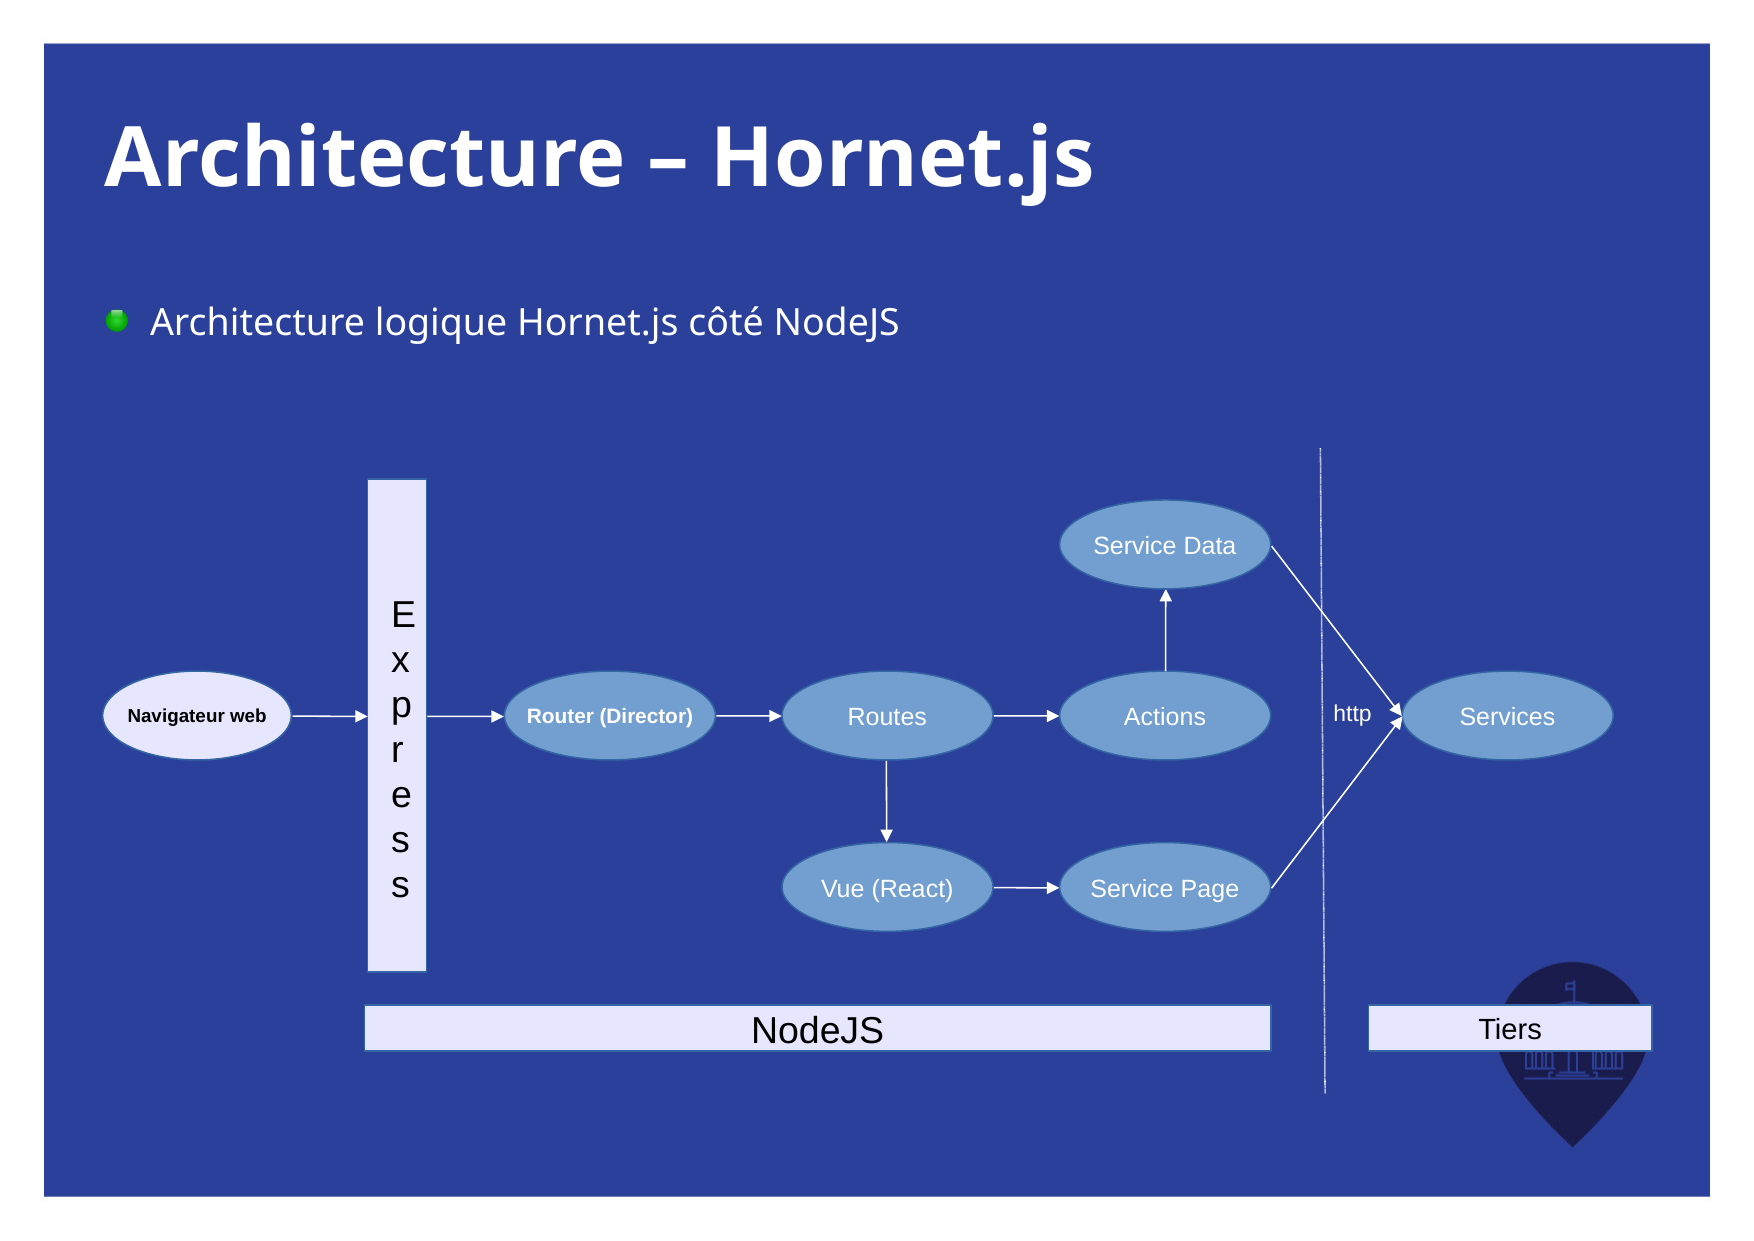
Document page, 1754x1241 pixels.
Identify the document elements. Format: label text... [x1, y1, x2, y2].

text_box Router (Director) [504, 671, 716, 760]
text_box NodeJS [364, 1005, 1271, 1052]
text_box Navigateur web [102, 671, 292, 760]
text_box Service Page [1059, 842, 1271, 932]
text_box http [1323, 691, 1397, 731]
list [87, 289, 1666, 1156]
text_box Architecture logique Hornet.js côté NodeJS [87, 289, 1665, 1154]
text_box [367, 479, 427, 972]
text_box Actions [1059, 671, 1271, 760]
picture [0, 0, 1754, 1241]
text_box Routes [782, 671, 994, 760]
title Architecture – Hornet.js [87, 49, 1666, 257]
text_box http [1385, 691, 1397, 704]
text_box Express [376, 582, 421, 859]
text_box Services [1402, 671, 1614, 760]
text_box Tiers [1368, 1005, 1653, 1052]
text_box Vue (React) [782, 842, 993, 932]
text_box Service Data [1059, 499, 1271, 589]
